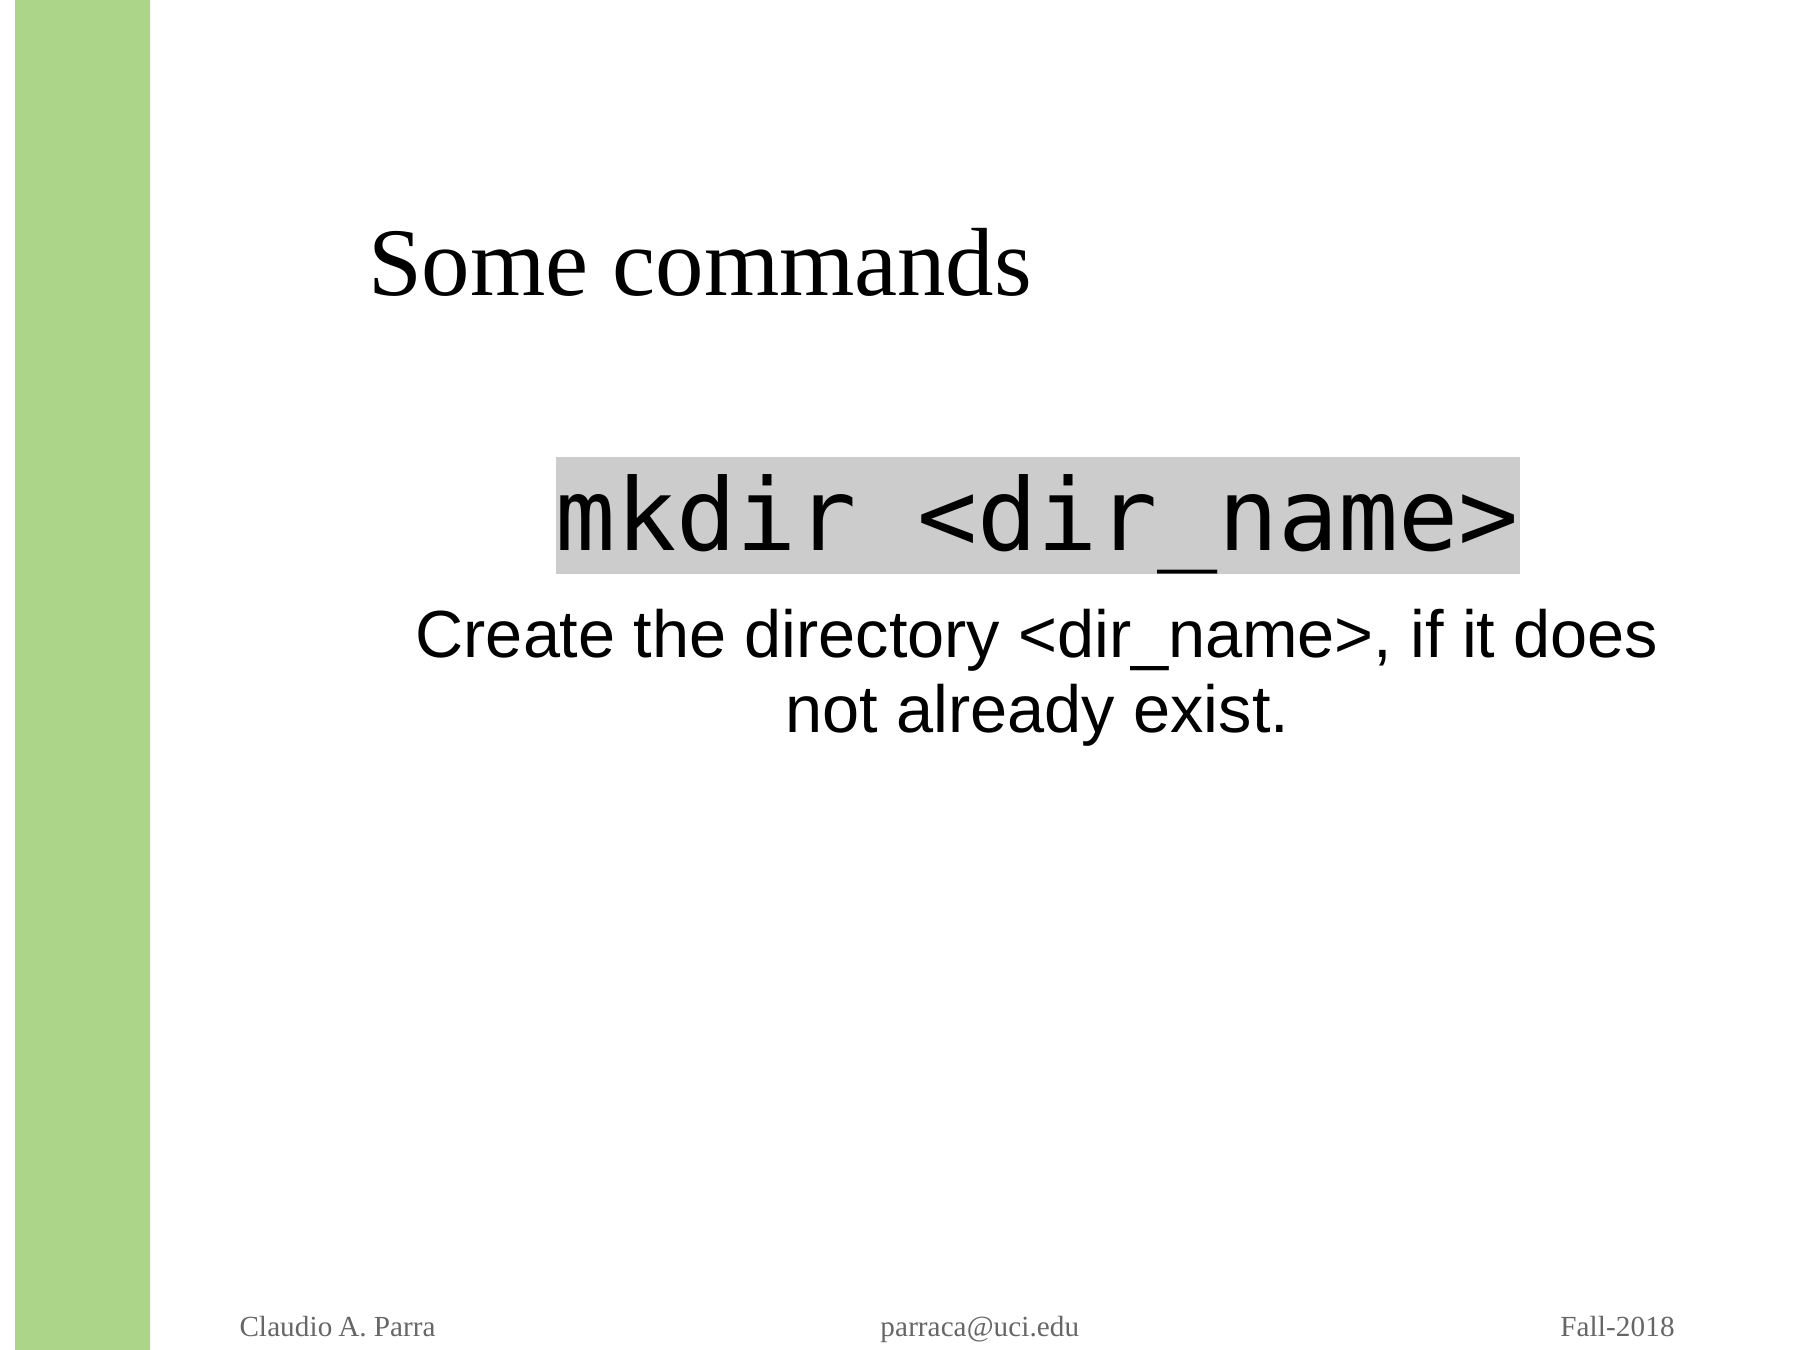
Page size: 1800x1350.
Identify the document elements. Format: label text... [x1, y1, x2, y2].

text_box mkdir <dir_name> Create the directory <dir_name>, if it does not already exist. [360, 449, 1681, 952]
subtitle Some commands [368, 101, 1531, 424]
